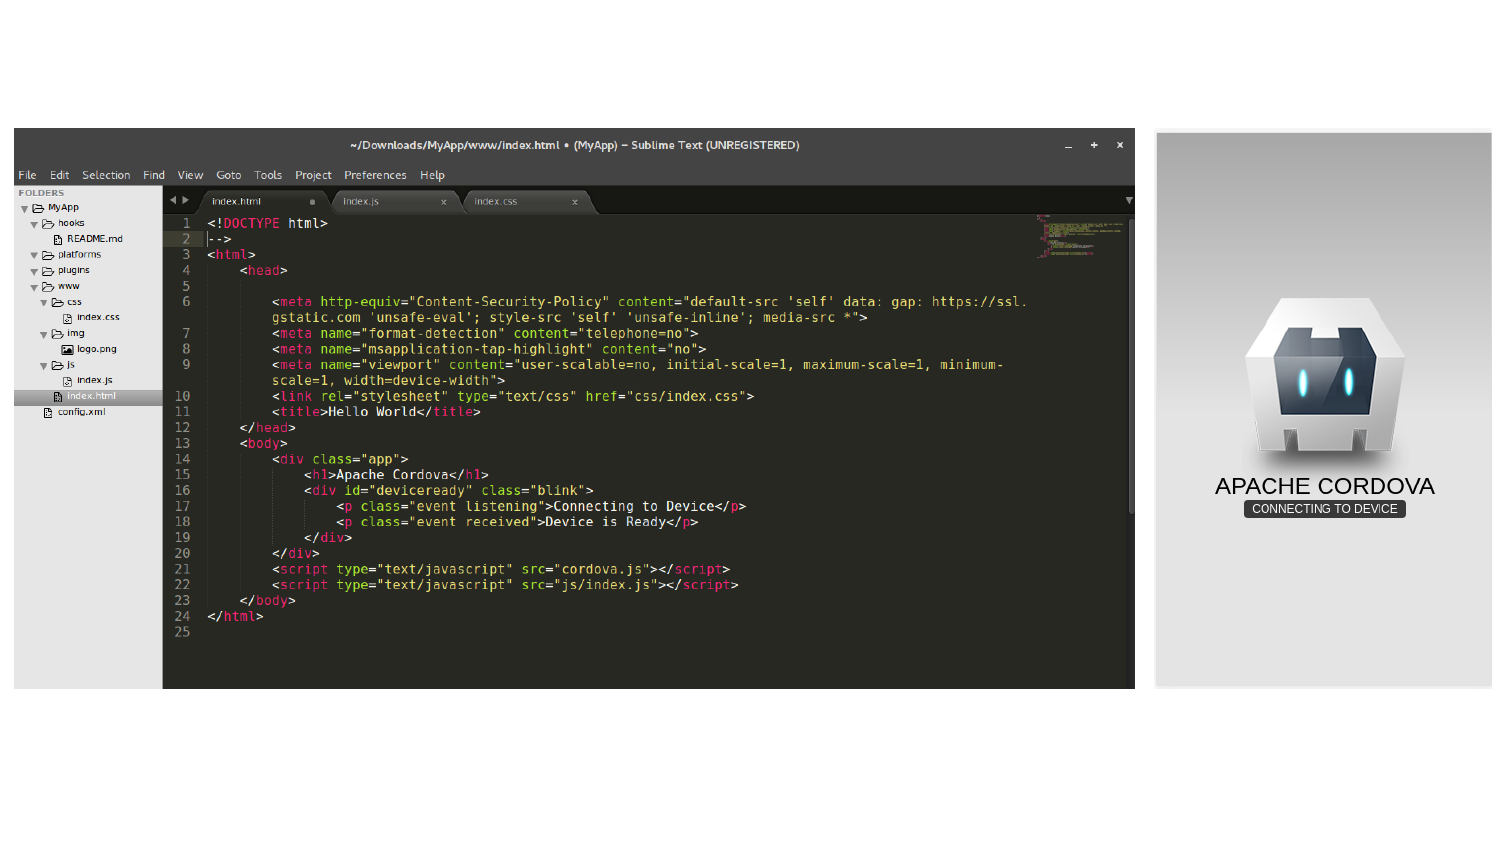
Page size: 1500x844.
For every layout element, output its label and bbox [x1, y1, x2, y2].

picture [14, 128, 1135, 689]
picture [1154, 128, 1492, 689]
